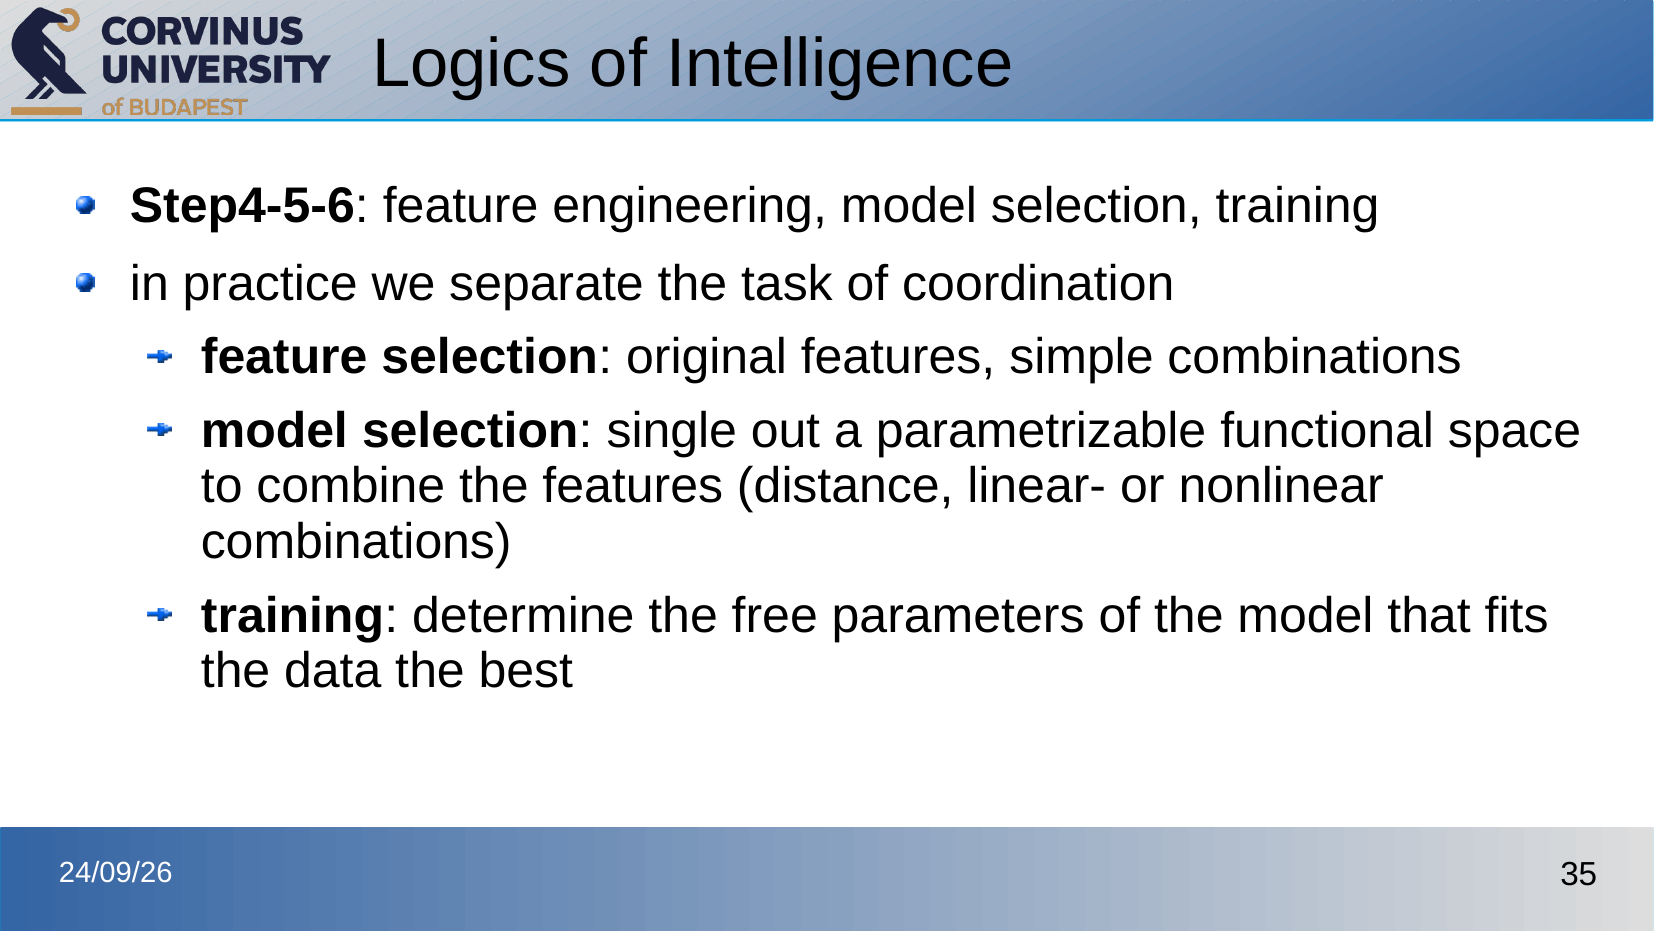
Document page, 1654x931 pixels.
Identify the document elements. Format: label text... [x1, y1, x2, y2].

list Step4-5-6: feature engineering, model selection, training in practice we separate the task of coordination feature selection: original features, simple combinations model selection: single out a parametrizable functional space to combine the features (distance, linear- or nonlinear combinations) training: determine the free parameters of the model that fits the data the best [59, 177, 1595, 768]
title Logics of Intelligence [372, 23, 1625, 103]
picture [11, 7, 331, 115]
